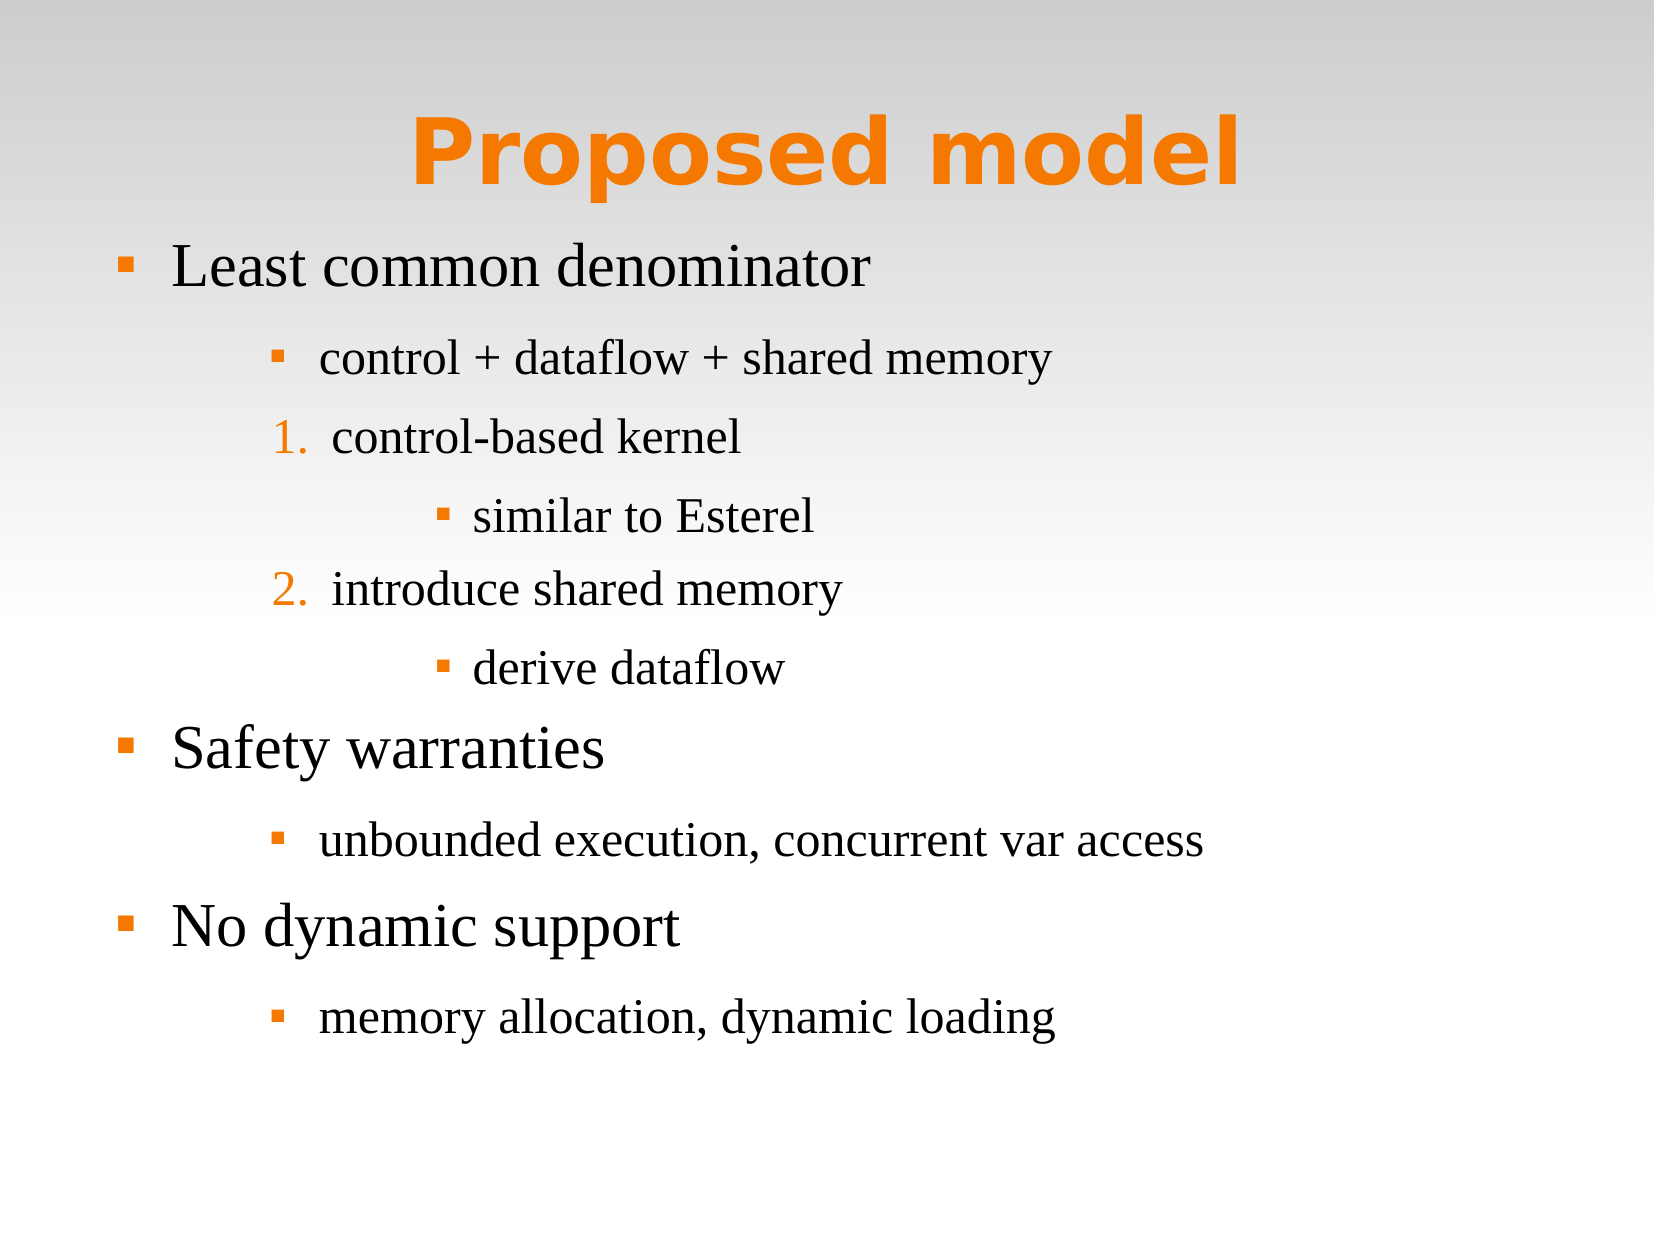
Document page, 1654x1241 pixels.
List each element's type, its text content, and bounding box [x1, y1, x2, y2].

title Proposed model [82, 49, 1571, 231]
list Least common denominator control + dataflow + shared memory control-based kernel similar to Esterel introduce shared memory derive dataflow Safety warranties unbounded execution, concurrent var access No dynamic support memory allocation, dynamic loading [82, 231, 1571, 1100]
